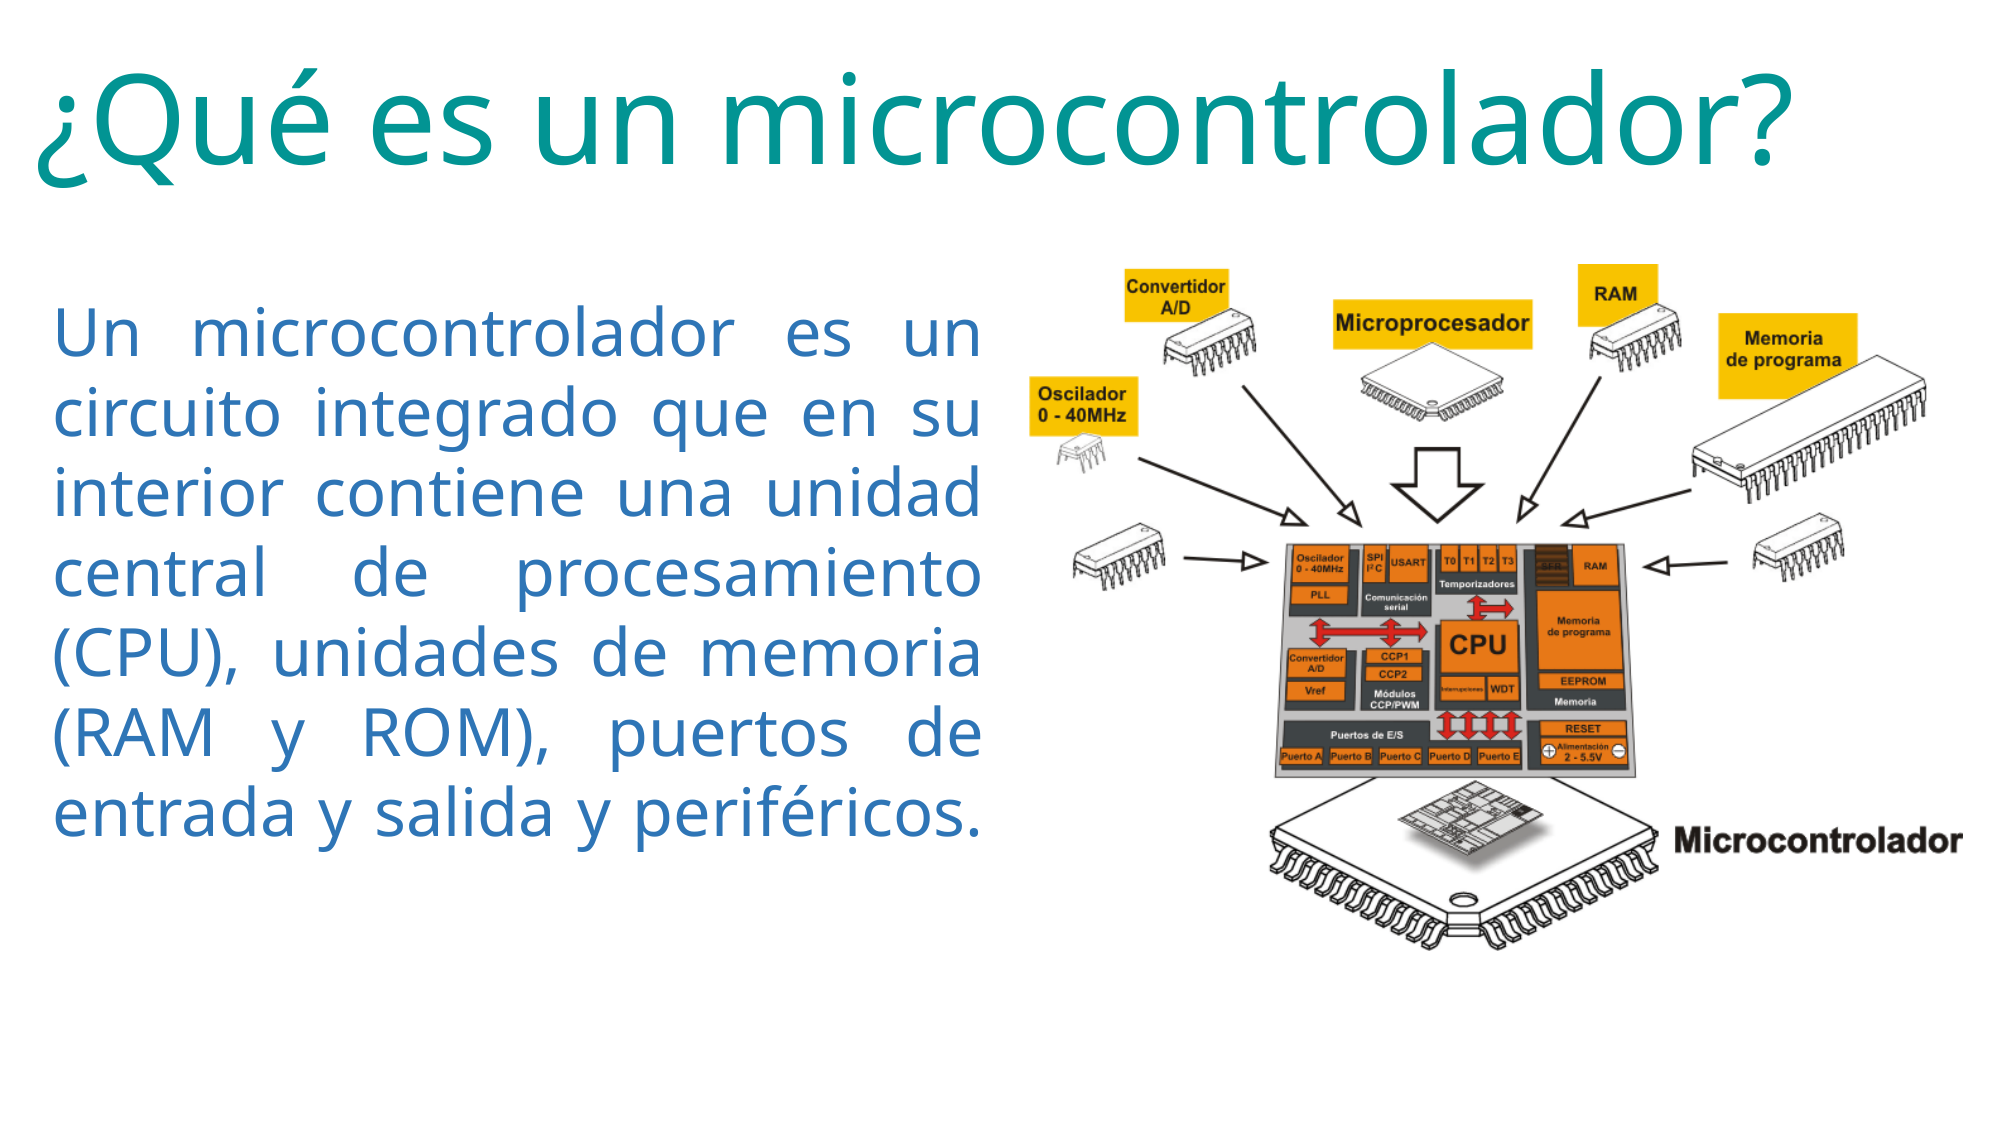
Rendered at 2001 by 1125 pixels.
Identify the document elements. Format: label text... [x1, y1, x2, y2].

text_box Un microcontrolador es un circuito integrado que en su interior contiene una unidad central de procesamiento (CPU), unidades de memoria (RAM y ROM), puertos de entrada y salida y periféricos. [37, 282, 1000, 863]
picture [1029, 265, 1963, 951]
title ¿Qué es un microcontrolador? [19, 15, 1941, 233]
